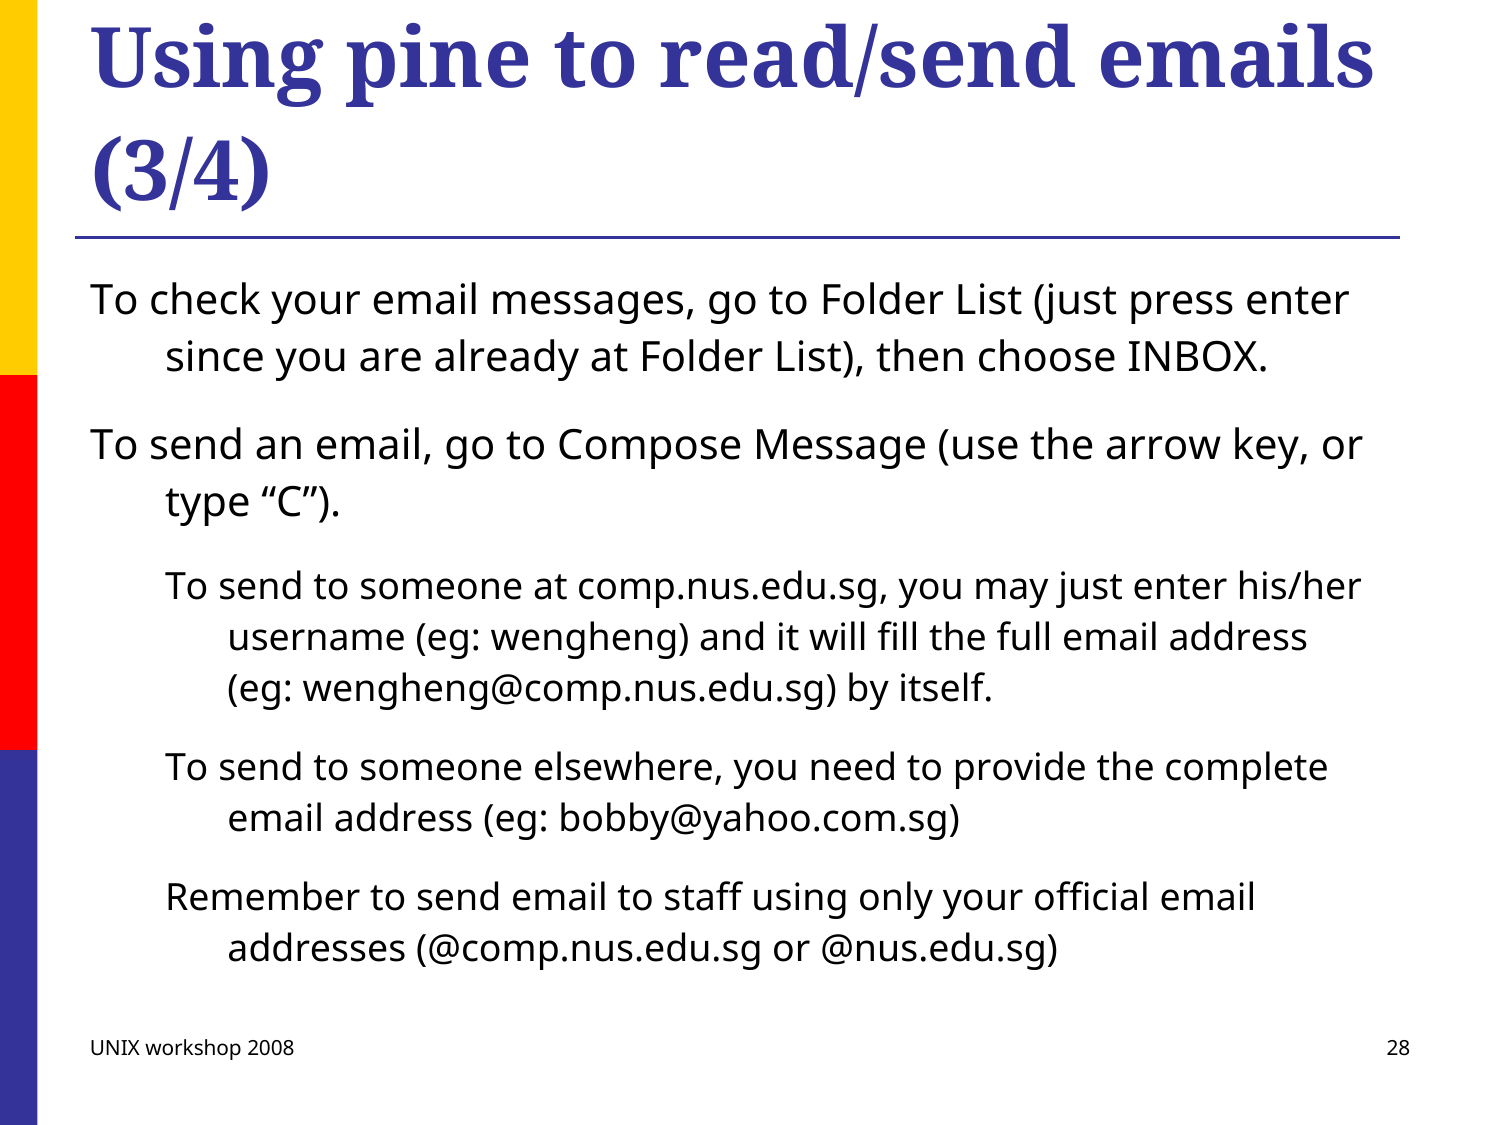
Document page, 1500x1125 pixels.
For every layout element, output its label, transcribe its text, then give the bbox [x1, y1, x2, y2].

text_box <number> [1074, 1025, 1426, 1101]
list To check your email messages, go to Folder List (just press enter since you are already at Folder List), then choose INBOX. To send an email, go to Compose Message (use the arrow key, or type “C”). To send to someone at comp.nus.edu.sg, you may just enter his/her username (eg: wengheng) and it will fill the full email address (eg: wengheng@comp.nus.edu.sg) by itself. To send to someone elsewhere, you need to provide the complete email address (eg: bobby@yahoo.com.sg) Remember to send email to staff using only your official email addresses (@comp.nus.edu.sg or @nus.edu.sg) [74, 262, 1388, 1026]
text_box UNIX workshop 2008 [74, 1026, 426, 1101]
title Using pine to read/send emails (3/4) [75, 45, 1426, 233]
